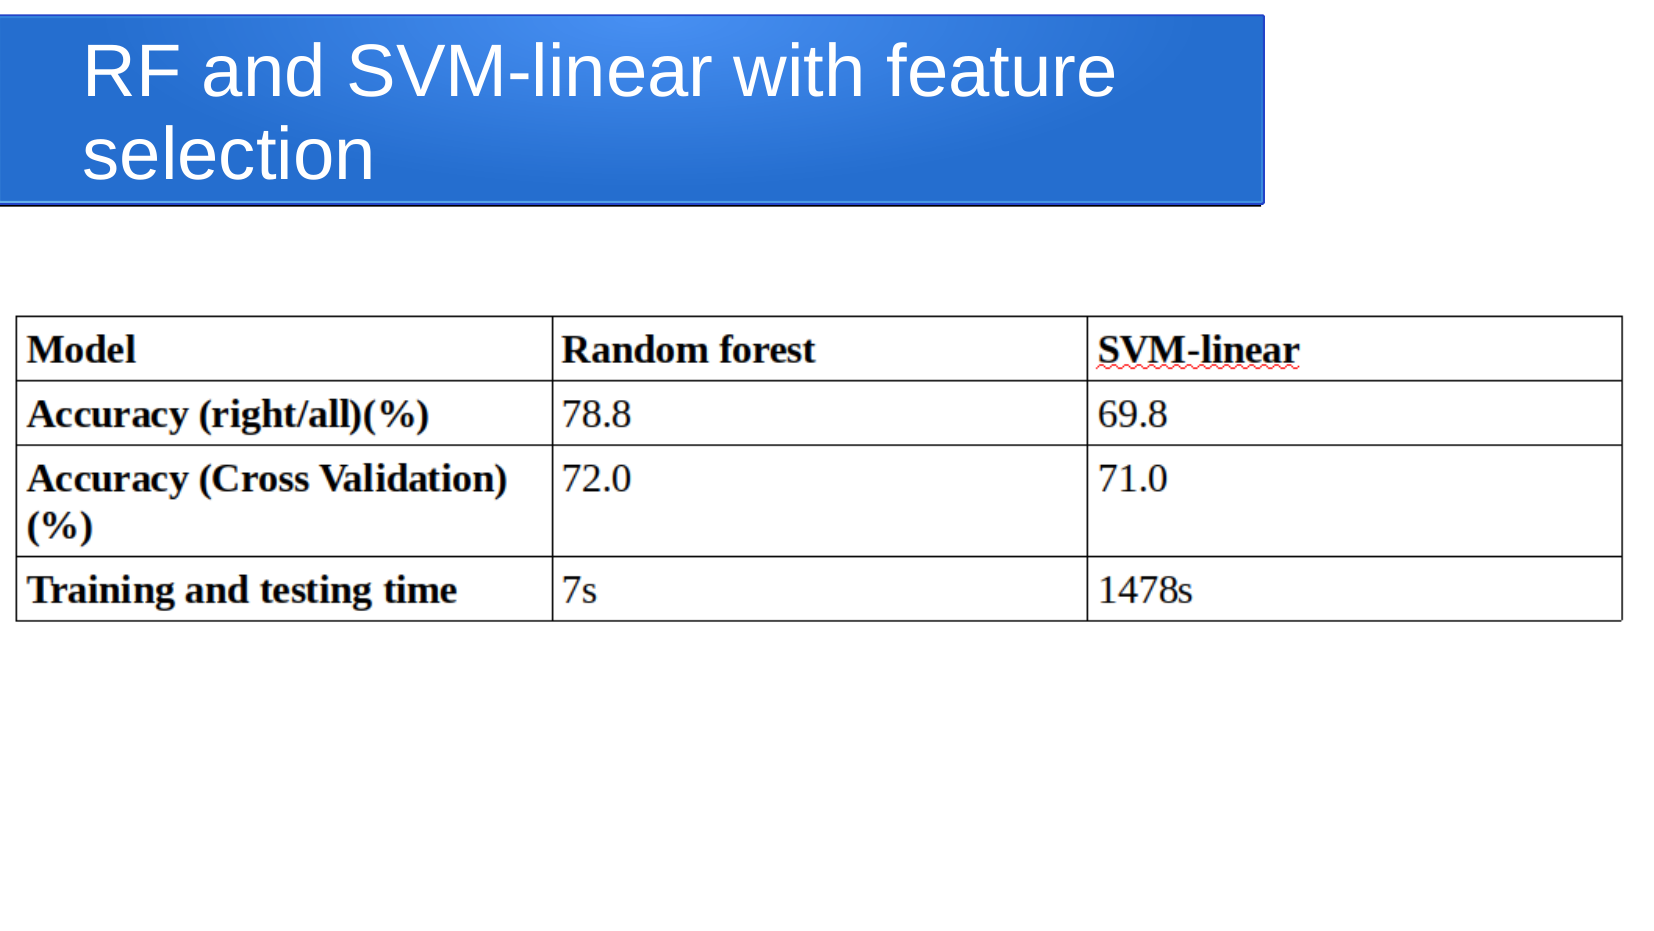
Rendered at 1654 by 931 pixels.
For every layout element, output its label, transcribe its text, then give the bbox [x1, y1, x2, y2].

picture [8, 308, 1631, 633]
title RF and SVM-linear with feature selection [82, 29, 1235, 196]
